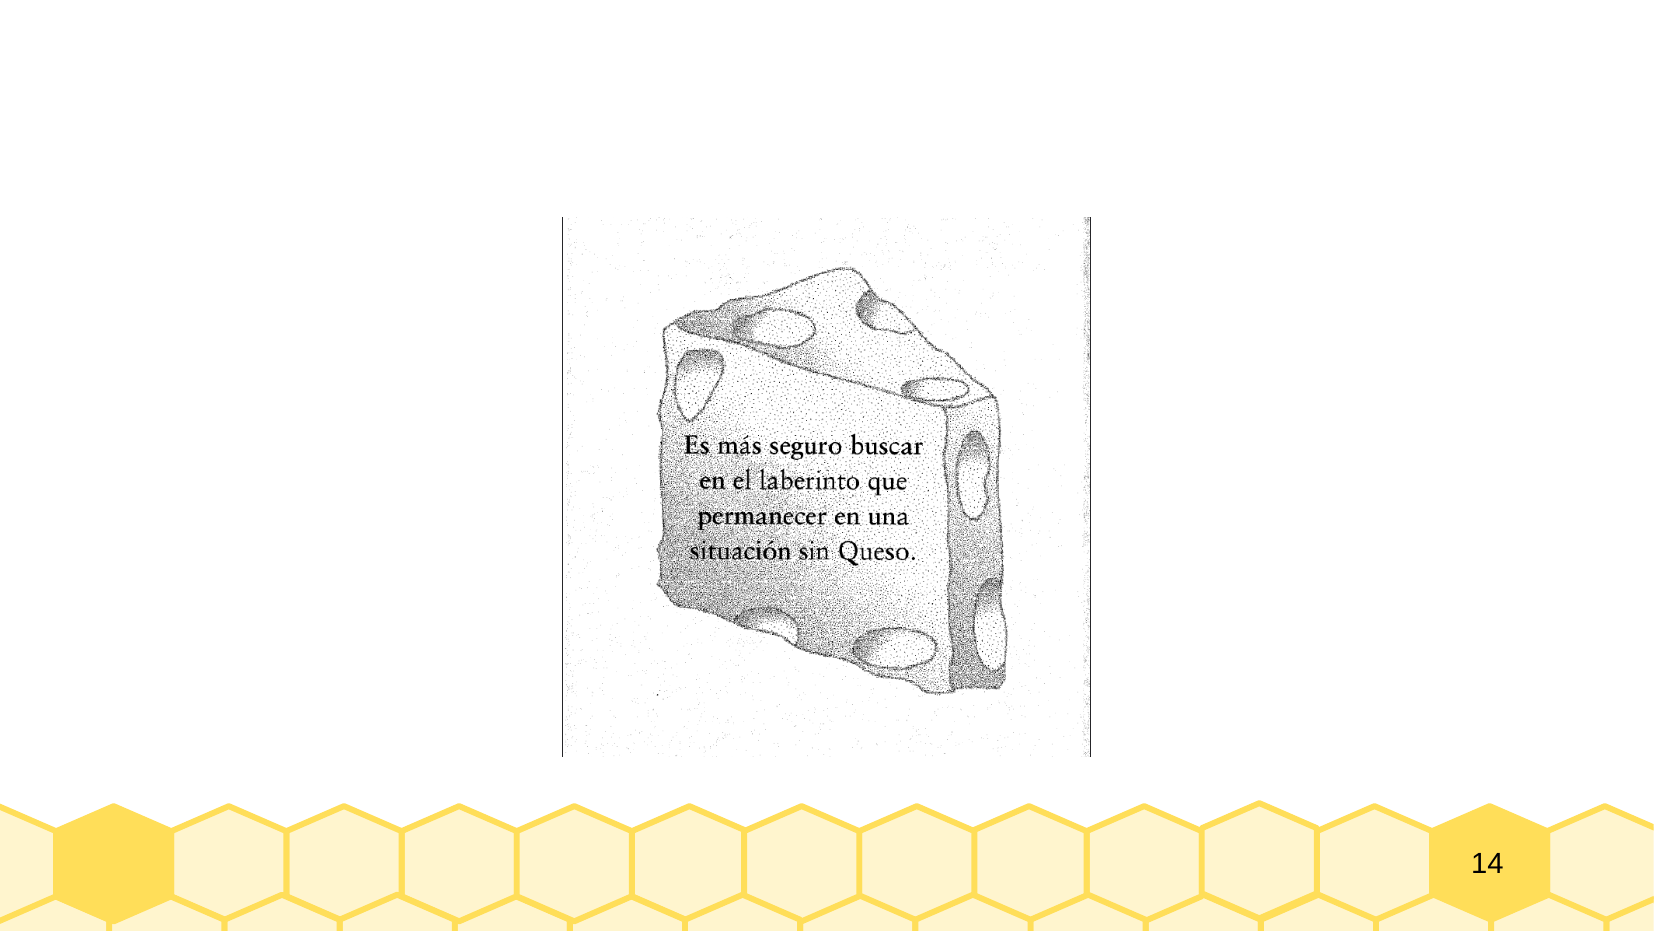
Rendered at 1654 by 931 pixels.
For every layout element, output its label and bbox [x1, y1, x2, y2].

picture [562, 217, 1091, 758]
